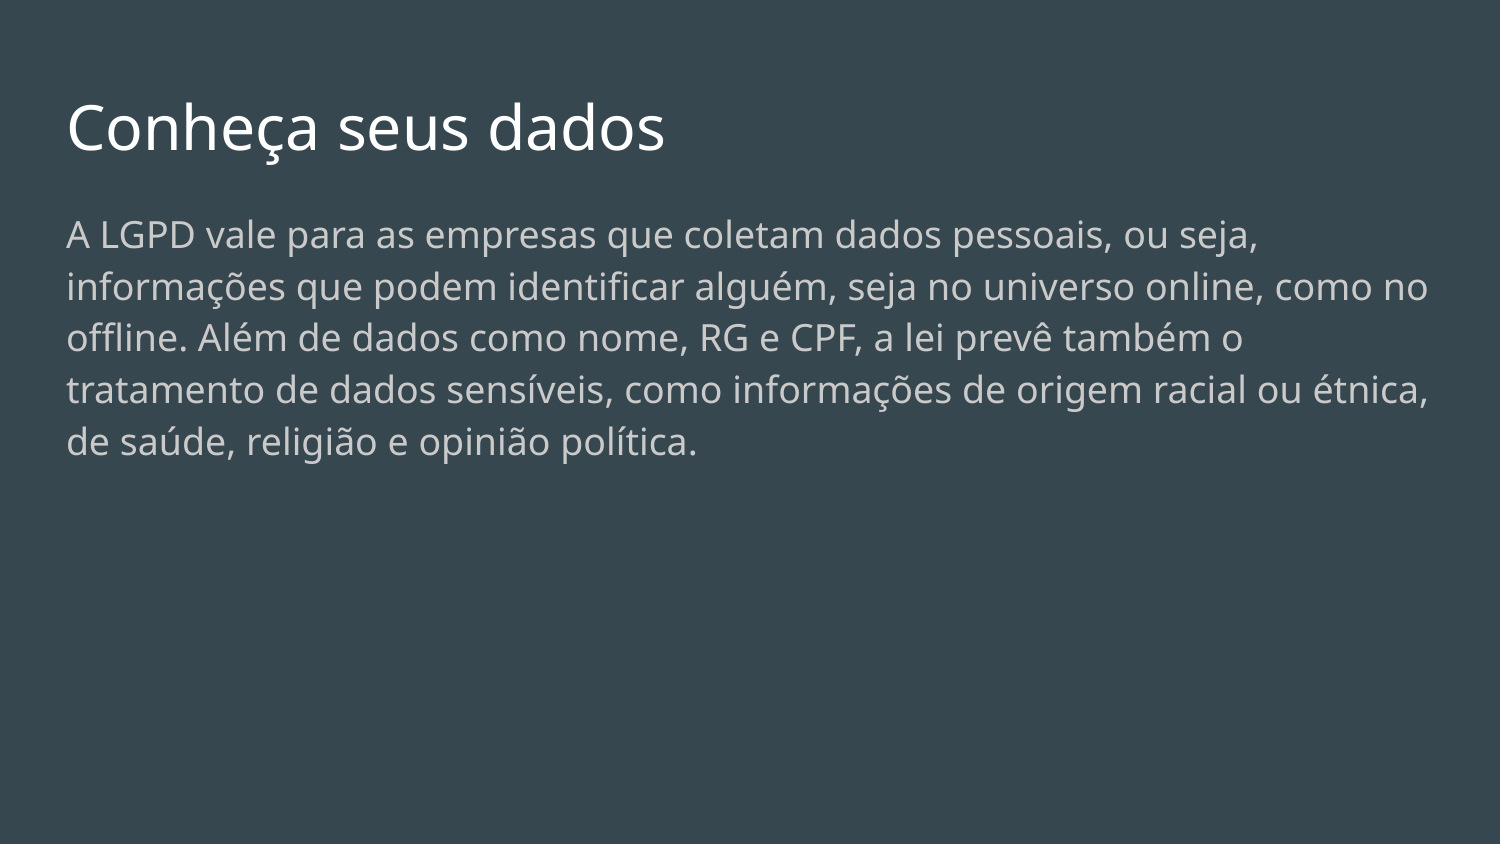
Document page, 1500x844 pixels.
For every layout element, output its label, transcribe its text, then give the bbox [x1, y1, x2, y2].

list A LGPD vale para as empresas que coletam dados pessoais, ou seja, informações que podem identificar alguém, seja no universo online, como no offline. Além de dados como nome, RG e CPF, a lei prevê também o tratamento de dados sensíveis, como informações de origem racial ou étnica, de saúde, religião e opinião política. [51, 189, 1449, 750]
title Conheça seus dados [51, 72, 1449, 167]
